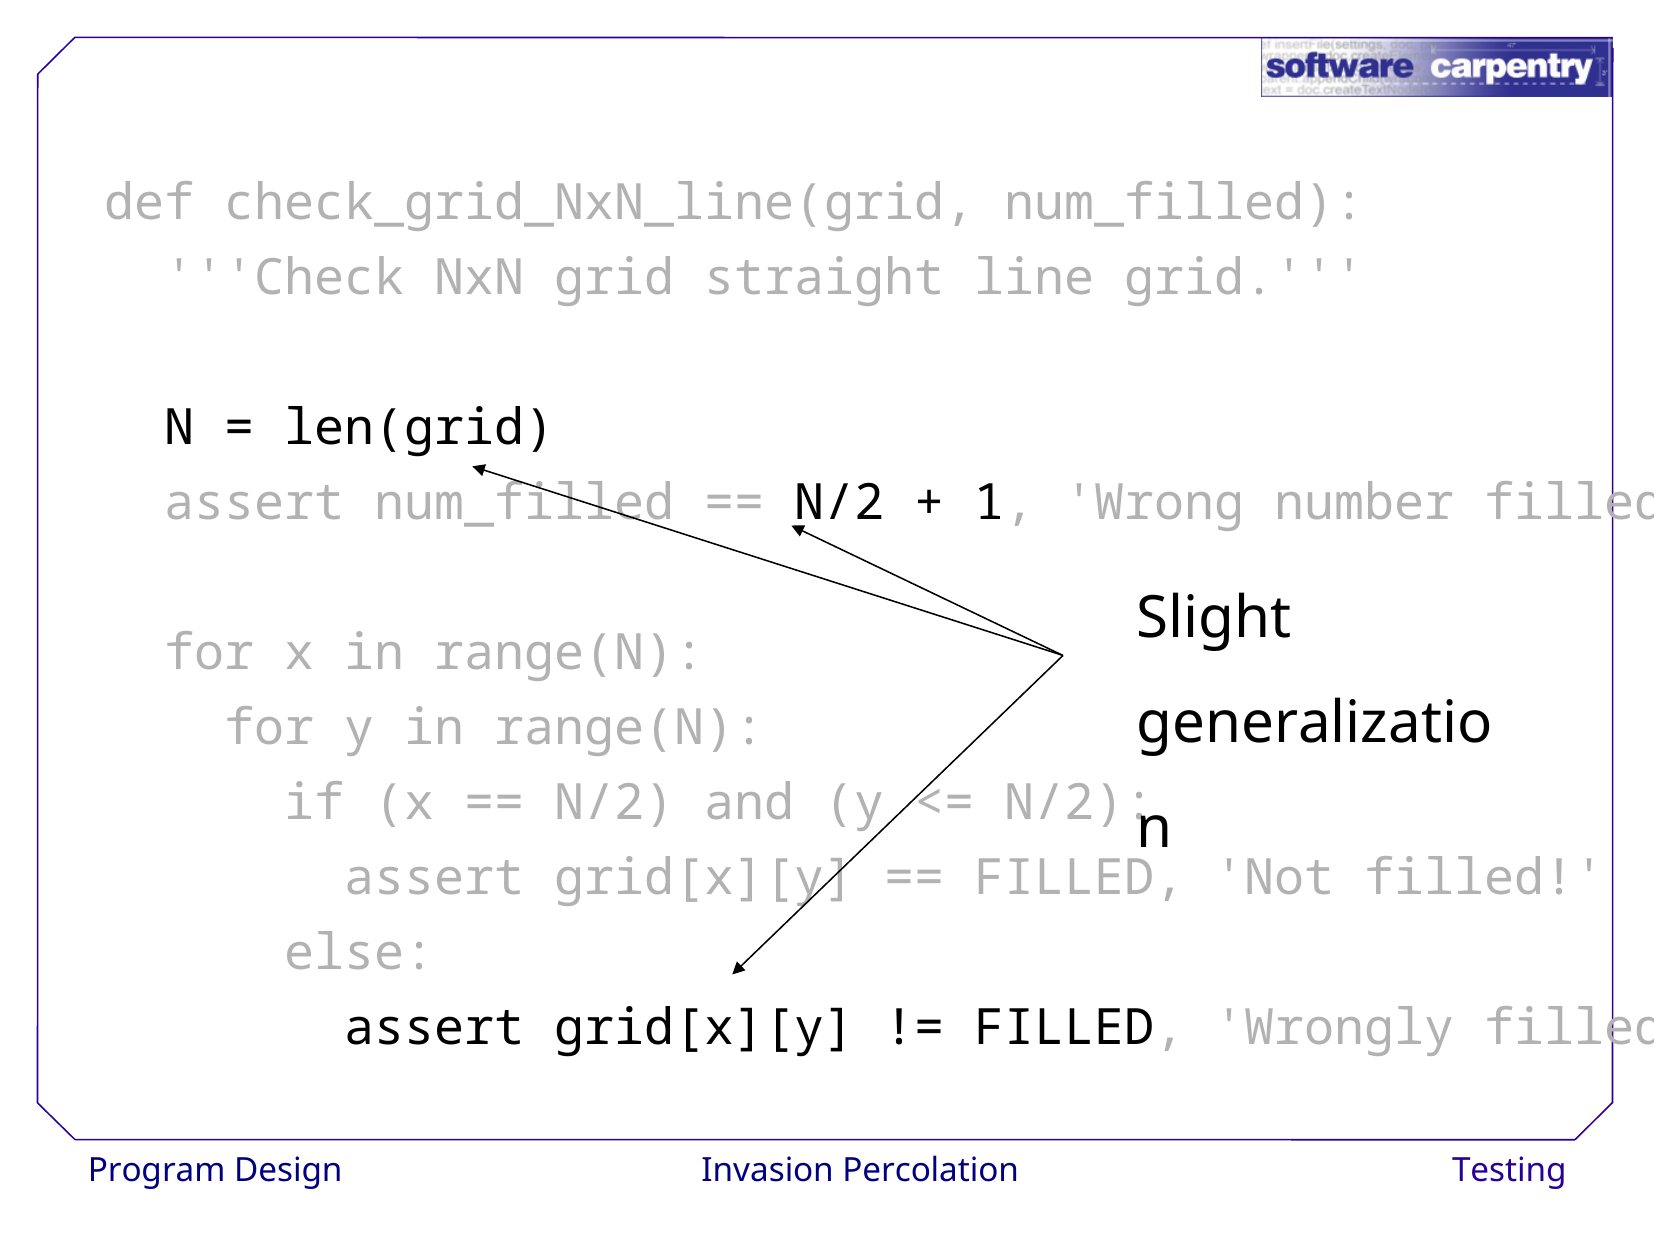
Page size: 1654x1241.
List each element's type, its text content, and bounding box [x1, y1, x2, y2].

text_box def check_grid_NxN_line(grid, num_filled): '''Check NxN grid straight line grid.''' N = len(grid) assert num_filled == N/2 + 1, 'Wrong number filled' for x in range(N): for y in range(N): if (x == N/2) and (y <= N/2): assert grid[x][y] == FILLED, 'Not filled!' else: assert grid[x][y] != FILLED, 'Wrongly filled!' [89, 147, 1508, 1093]
text_box Slight generalization [1122, 536, 1524, 867]
picture [1261, 39, 1613, 97]
